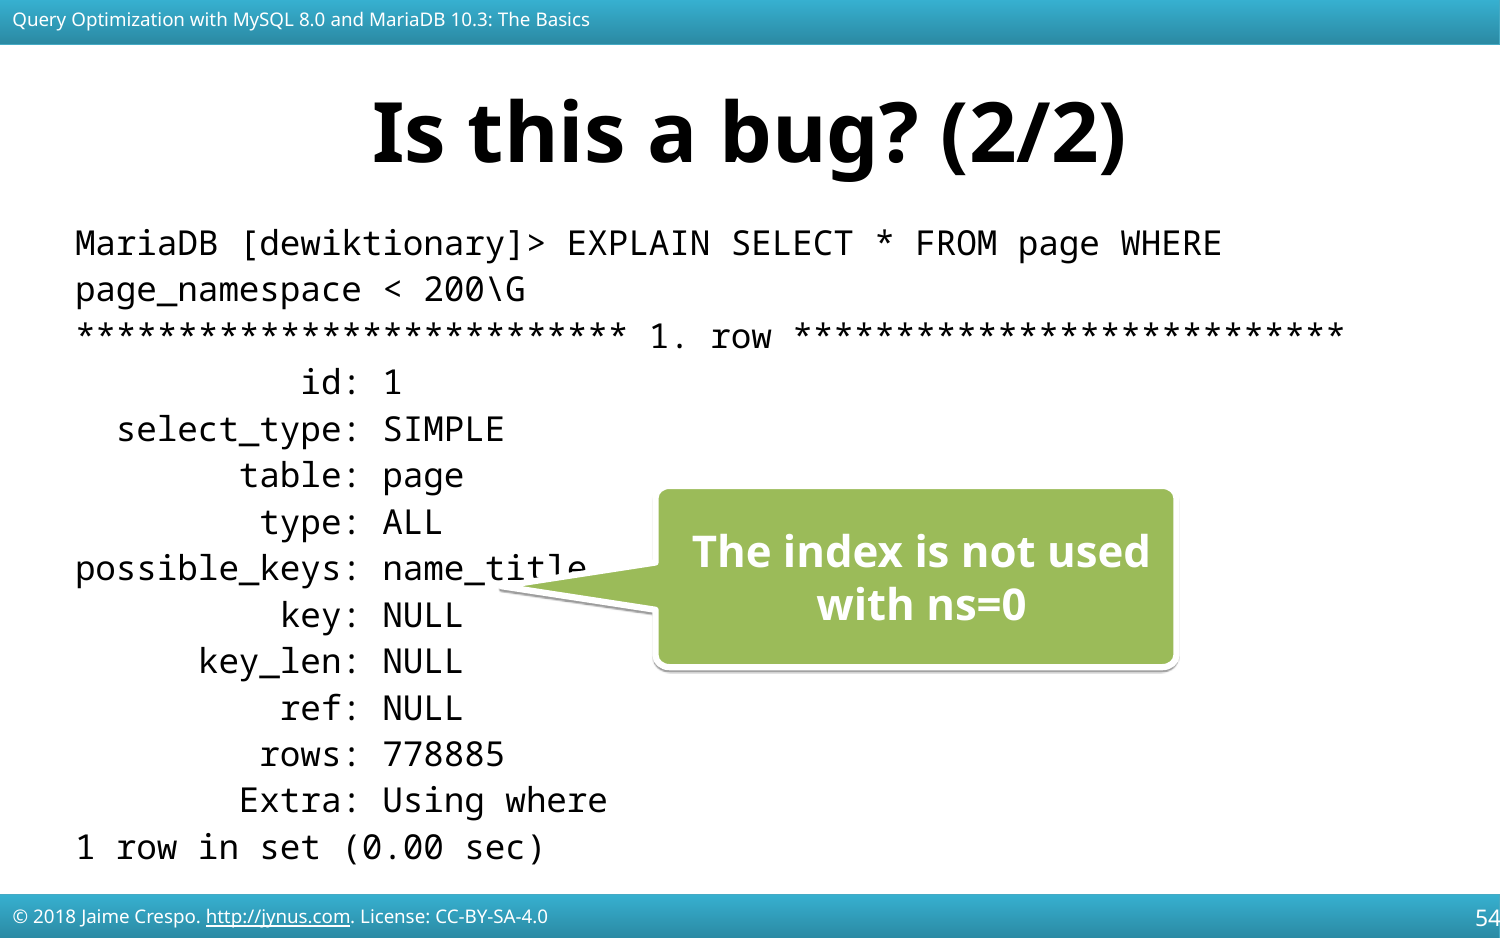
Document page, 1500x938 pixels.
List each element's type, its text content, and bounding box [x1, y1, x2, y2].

text_box The index is not used with ns=0 [501, 485, 1177, 668]
list MariaDB [dewiktionary]> EXPLAIN SELECT * FROM page WHERE page_namespace < 200\G *************************** 1. row *************************** id: 1 select_type: SIMPLE table: page type: ALL possible_keys: name_title key: NULL key_len: NULL ref: NULL rows: 778885 Extra: Using where 1 row in set (0.00 sec) [75, 218, 1425, 876]
title Is this a bug? (2/2) [75, 41, 1425, 218]
